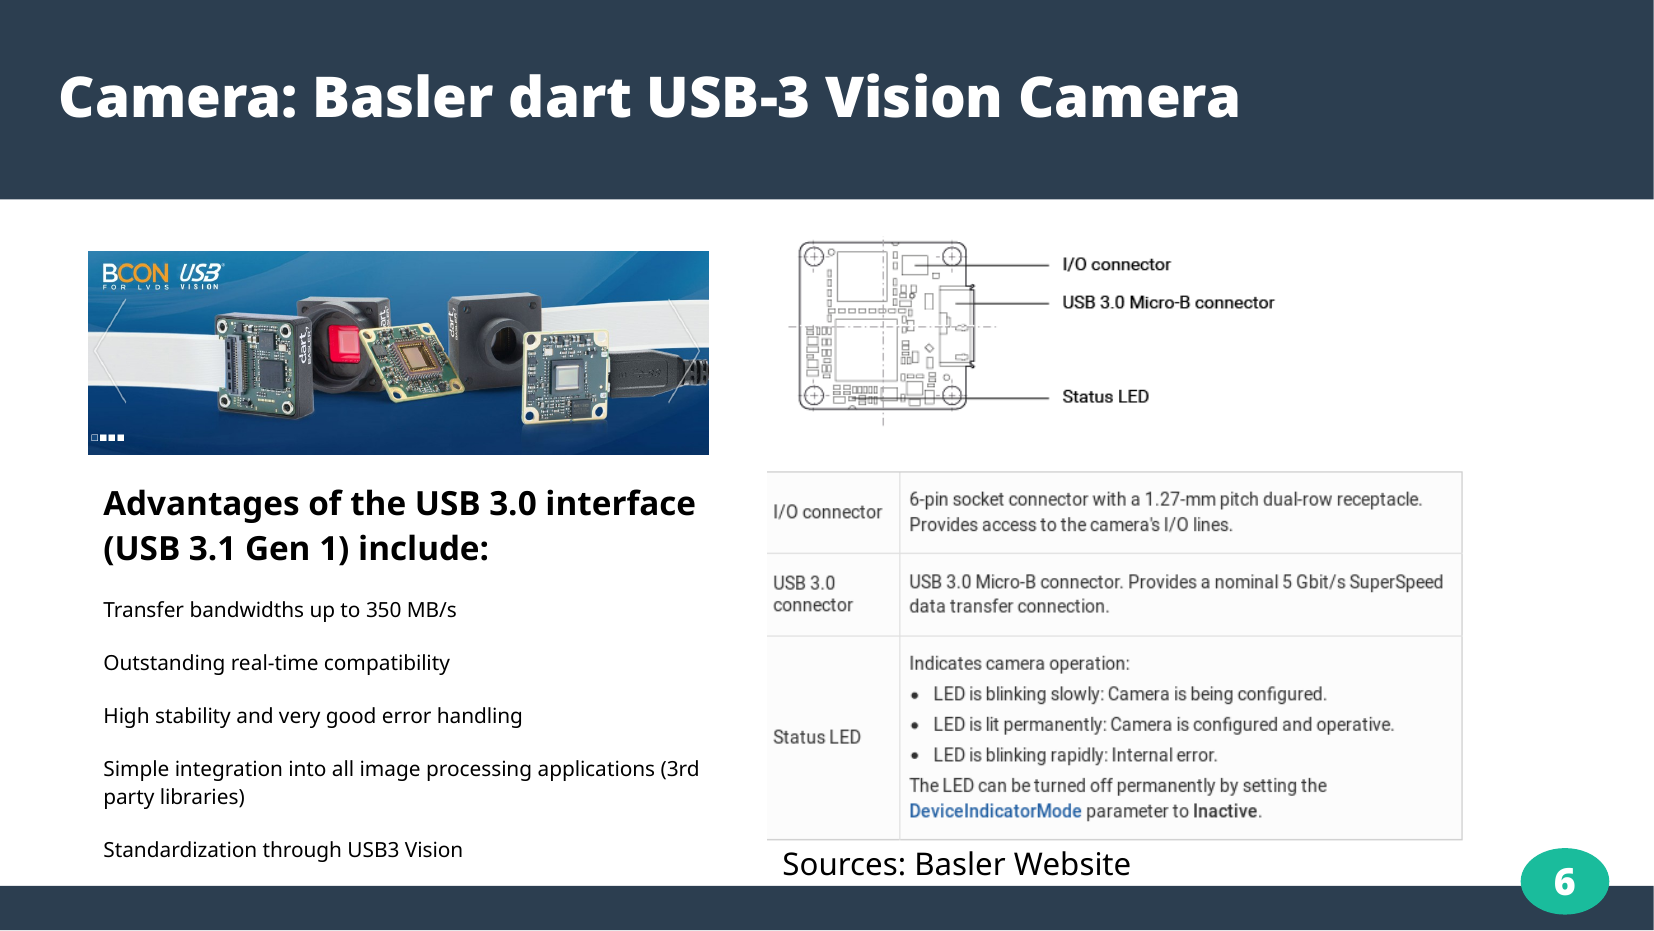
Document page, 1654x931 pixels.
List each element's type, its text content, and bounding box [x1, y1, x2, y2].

text_box Sources: Basler Website [767, 834, 1211, 886]
picture [88, 251, 709, 455]
text_box Advantages of the USB 3.0 interface (USB 3.1 Gen 1) include: Transfer bandwidths up to 350 MB/s Outstanding real-time compatibility High stability and very good error handling Simple integration into all image processing applications (3rd party libraries) Standardization through USB3 Vision [88, 472, 739, 920]
picture [767, 236, 1487, 857]
title Camera: Basler dart USB-3 Vision Camera [59, 37, 1595, 155]
